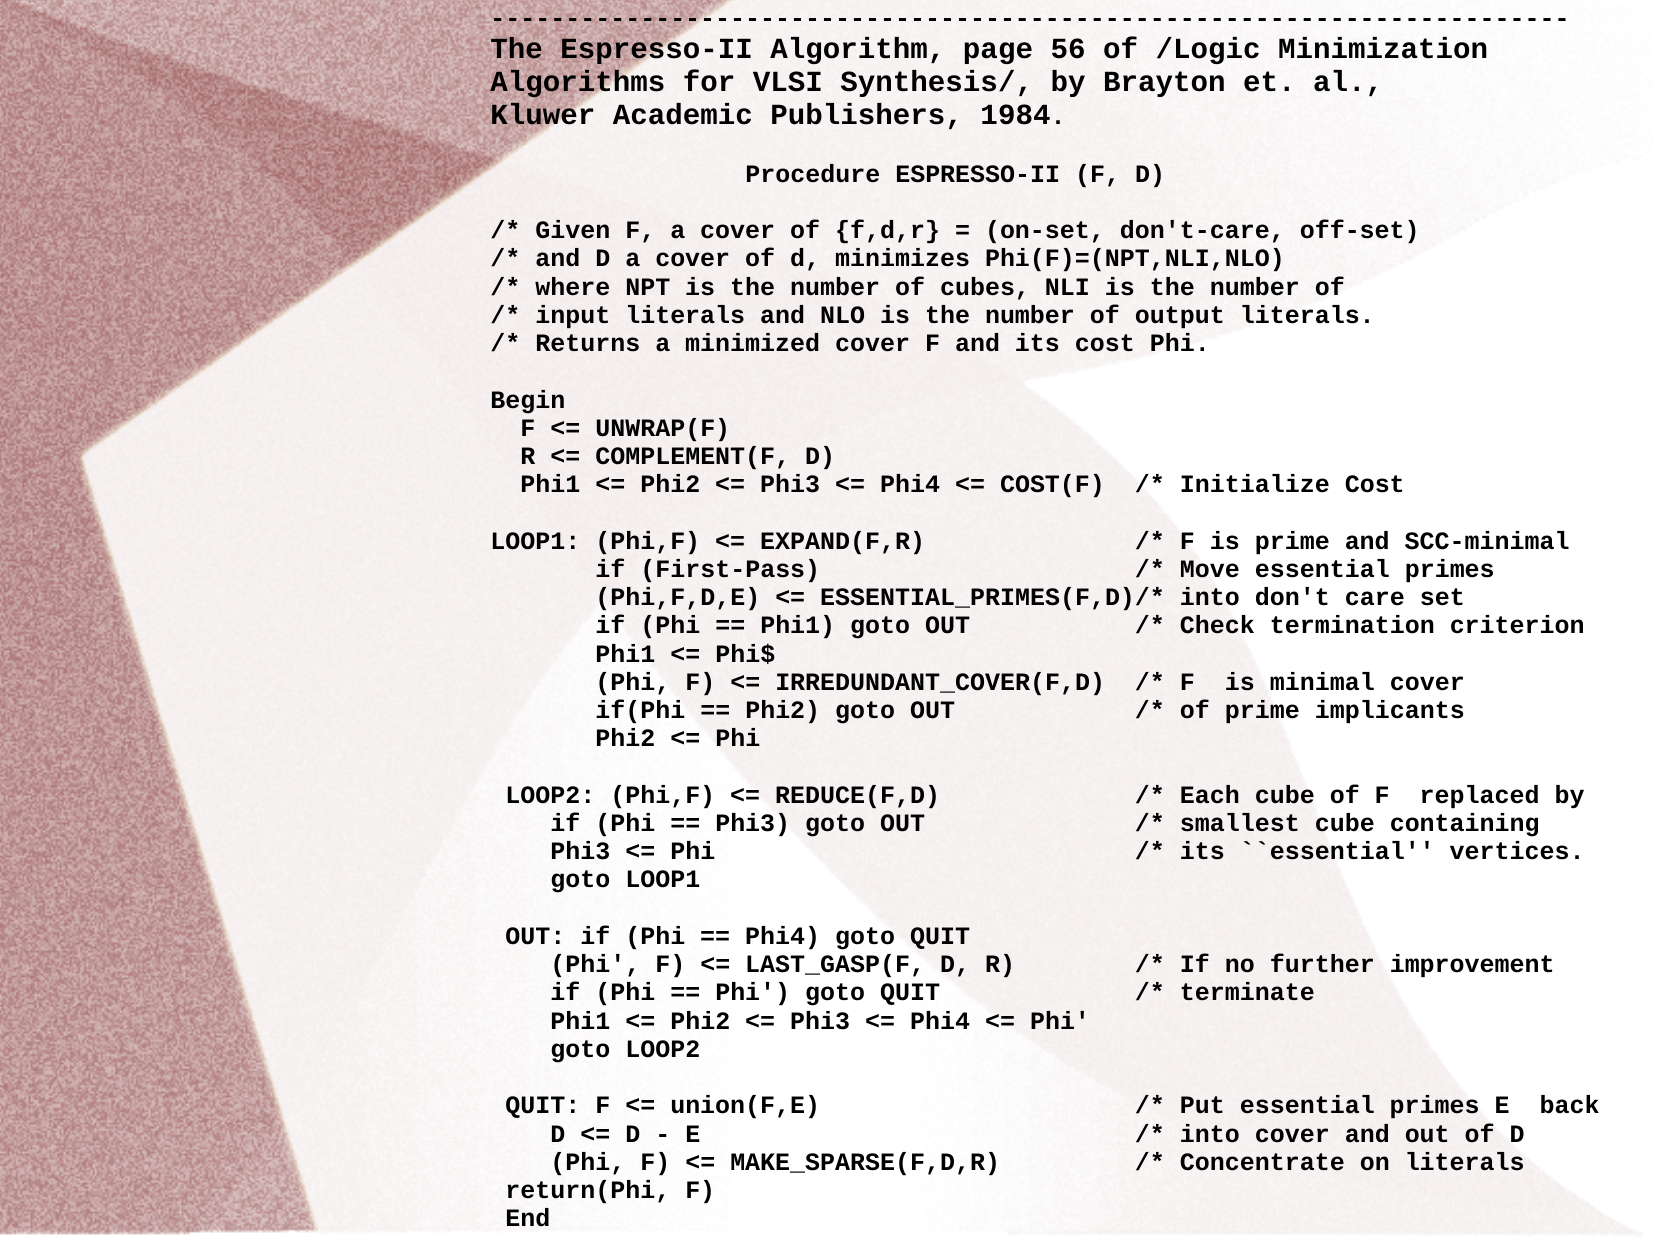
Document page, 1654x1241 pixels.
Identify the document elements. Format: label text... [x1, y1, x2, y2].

subtitle ------------------------------------------------------------------------ The Espresso-II Algorithm, page 56 of /Logic Minimization Algorithms for VLSI Synthesis/, by Brayton et. al., Kluwer Academic Publishers, 1984. Procedure ESPRESSO-II (F, D) /* Given F, a cover of {f,d,r} = (on-set, don't-care, off-set) /* and D a cover of d, minimizes Phi(F)=(NPT,NLI,NLO) /* where NPT is the number of cubes, NLI is the number of /* input literals and NLO is the number of output literals. /* Returns a minimized cover F and its cost Phi. Begin F <= UNWRAP(F) R <= COMPLEMENT(F, D) Phi1 <= Phi2 <= Phi3 <= Phi4 <= COST(F) /* Initialize Cost LOOP1: (Phi,F) <= EXPAND(F,R) /* F is prime and SCC-minimal if (First-Pass) /* Move essential primes (Phi,F,D,E) <= ESSENTIAL_PRIMES(F,D)/* into don't care set if (Phi == Phi1) goto OUT /* Check termination criterion Phi1 <= Phi$ (Phi, F) <= IRREDUNDANT_COVER(F,D) /* F is minimal cover if(Phi == Phi2) goto OUT /* of prime implicants Phi2 <= Phi LOOP2: (Phi,F) <= REDUCE(F,D) /* Each cube of F replaced by if (Phi == Phi3) goto OUT /* smallest cube containing Phi3 <= Phi /* its ``essential'' vertices. goto LOOP1 OUT: if (Phi == Phi4) goto QUIT (Phi', F) <= LAST_GASP(F, D, R) /* If no further improvement if (Phi == Phi') goto QUIT /* terminate Phi1 <= Phi2 <= Phi3 <= Phi4 <= Phi' goto LOOP2 QUIT: F <= union(F,E) /* Put essential primes E back D <= D - E /* into cover and out of D (Phi, F) <= MAKE_SPARSE(F,D,R) /* Concentrate on literals return(Phi, F) End [490, 0, 1654, 1241]
picture [0, 0, 490, 1241]
